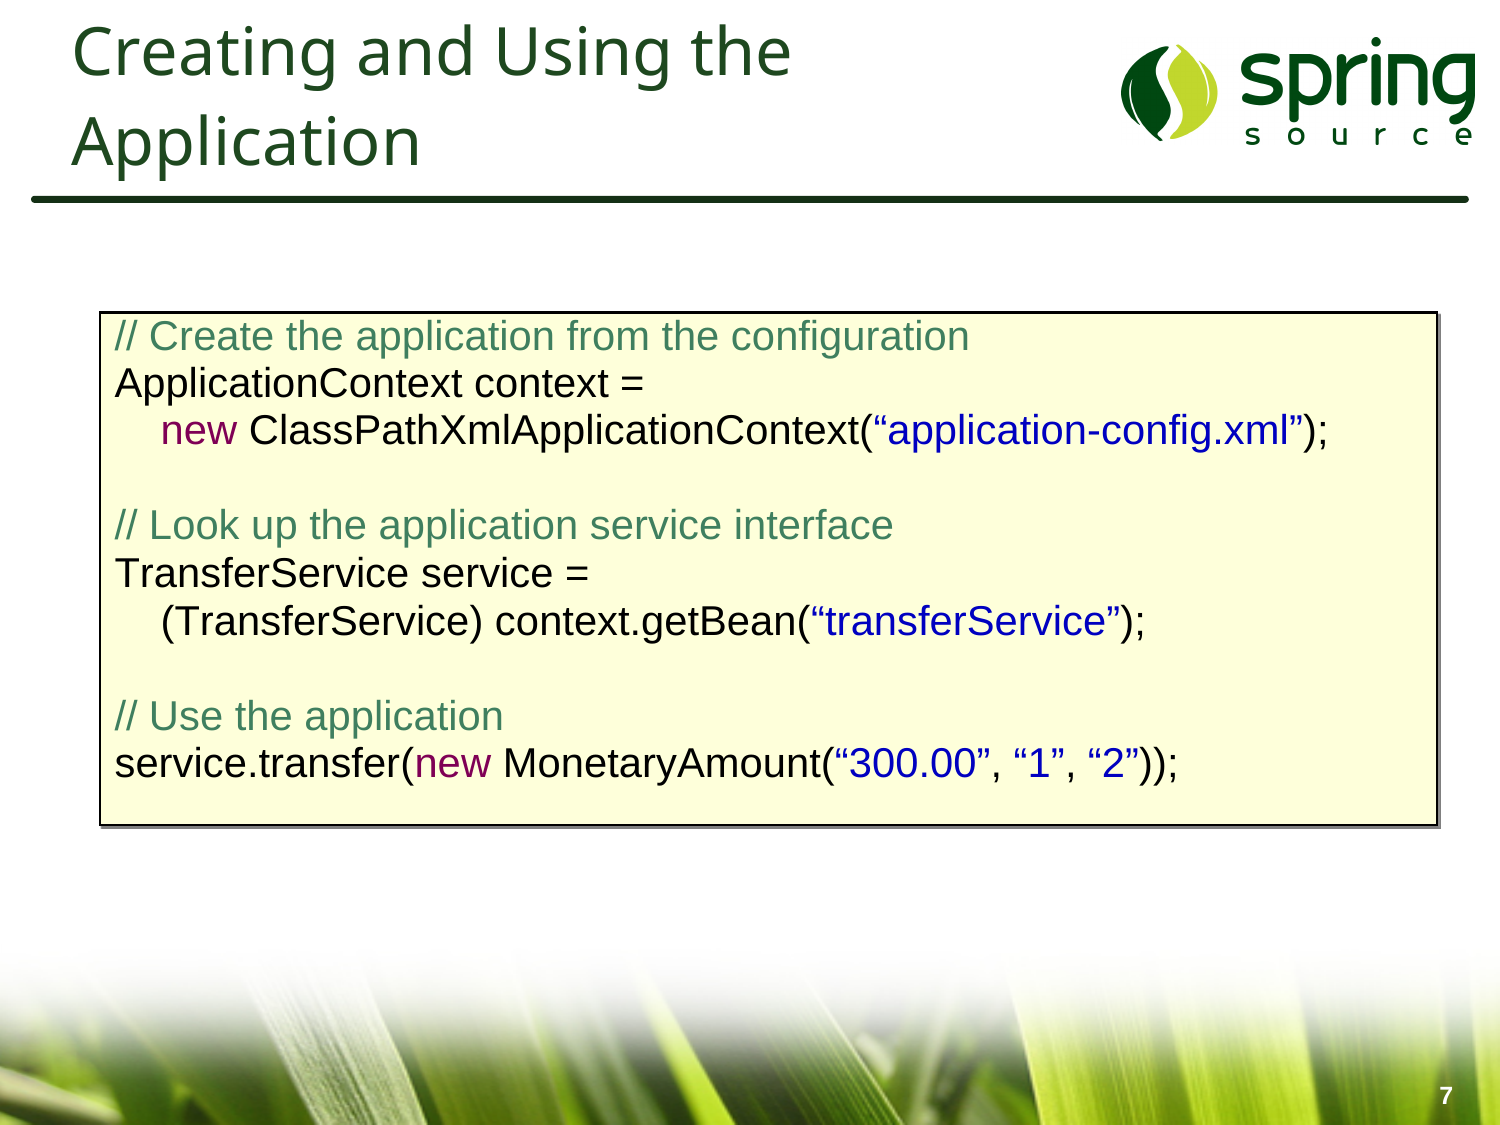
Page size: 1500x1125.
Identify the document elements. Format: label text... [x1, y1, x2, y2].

title Creating and Using the Application [56, 5, 1089, 184]
picture [1121, 37, 1475, 145]
picture [0, 944, 1500, 1125]
text_box // Create the application from the configuration ApplicationContext context = new ClassPathXmlApplicationContext(“application-config.xml”); // Look up the application service interface TransferService service = (TransferService) context.getBean(“transferService”); // Use the application service.transfer(new MonetaryAmount(“300.00”, “1”, “2”)); [99, 312, 1438, 826]
